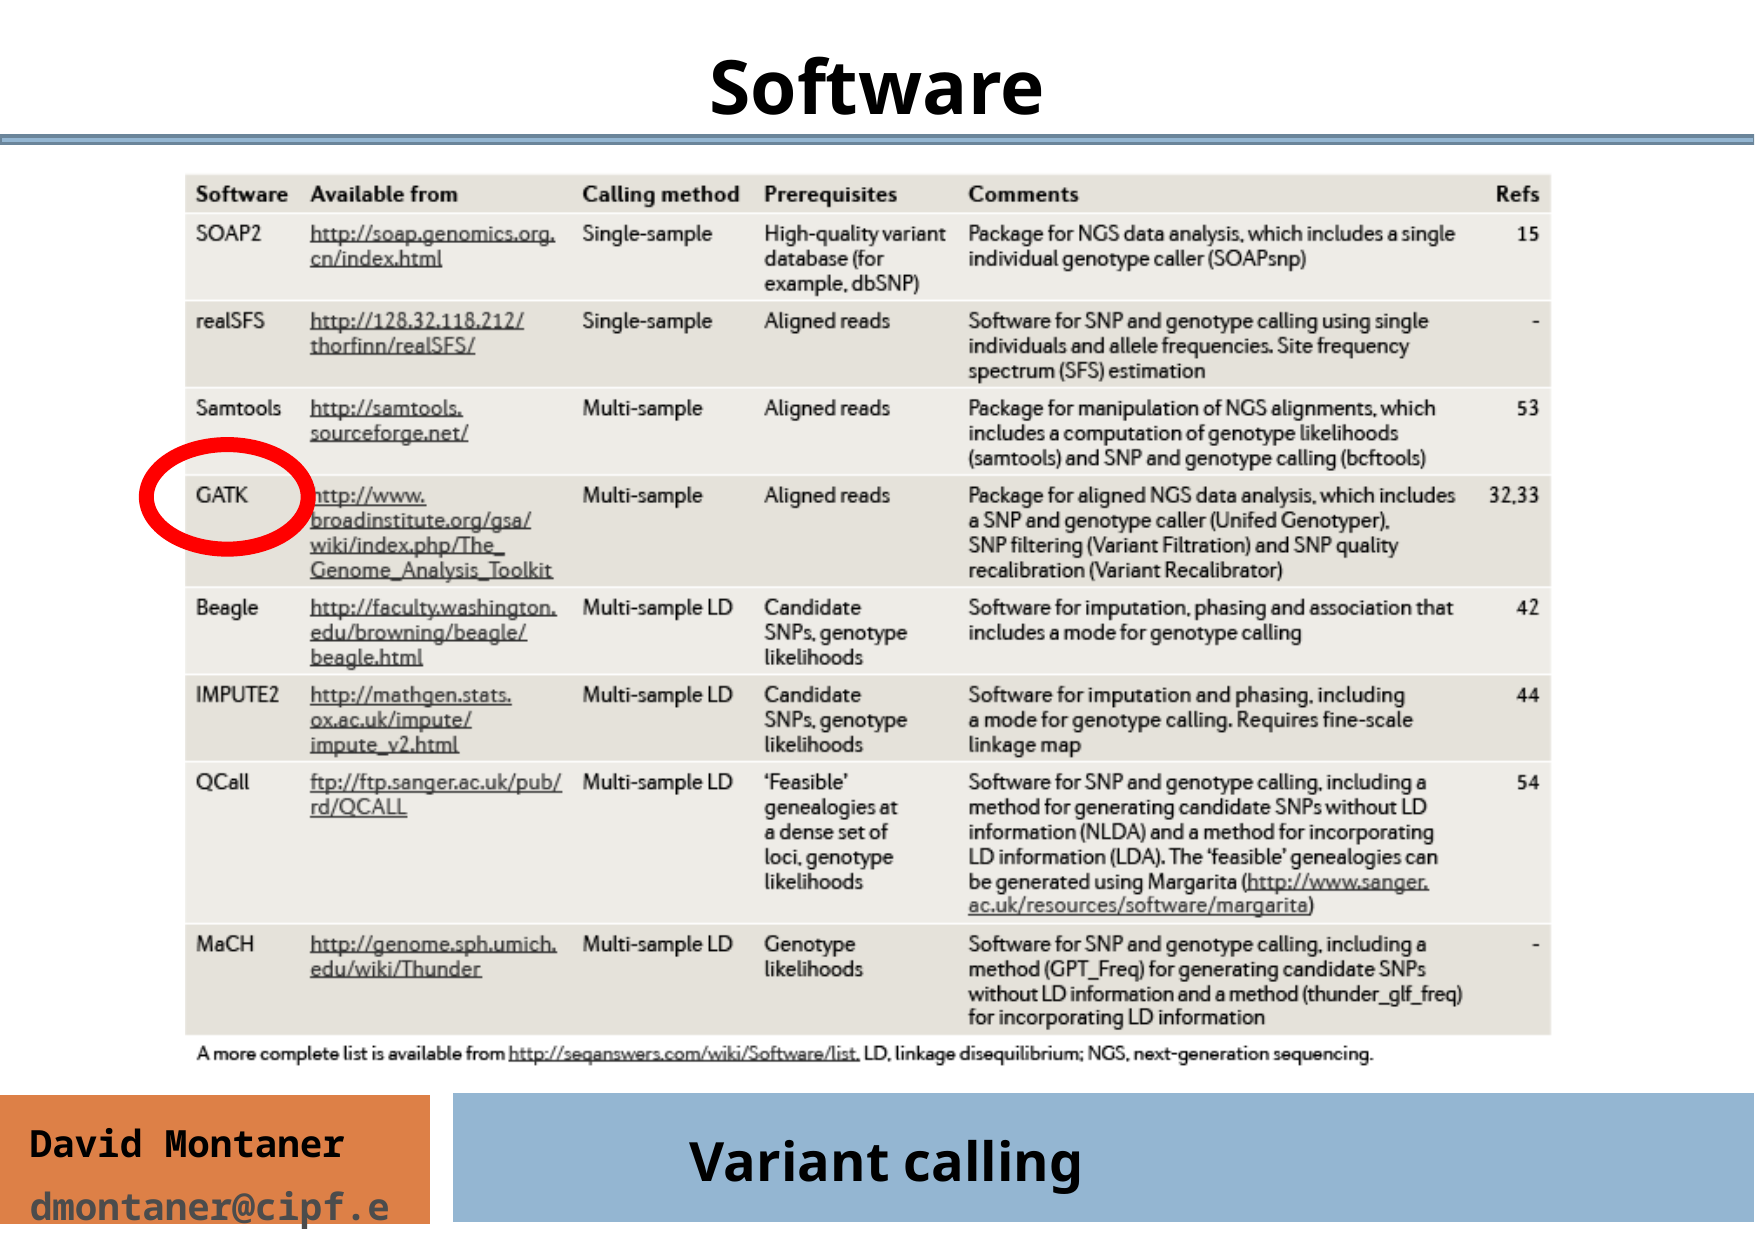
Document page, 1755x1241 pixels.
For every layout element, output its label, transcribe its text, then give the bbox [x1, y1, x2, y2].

text_box [146, 444, 309, 550]
text_box Software [67, 27, 1688, 129]
picture [185, 170, 1569, 1071]
text_box [0, 136, 1754, 144]
text_box David Montaner dmontaner@cipf.es [15, 1110, 406, 1213]
text_box Variant calling [675, 1116, 1726, 1194]
